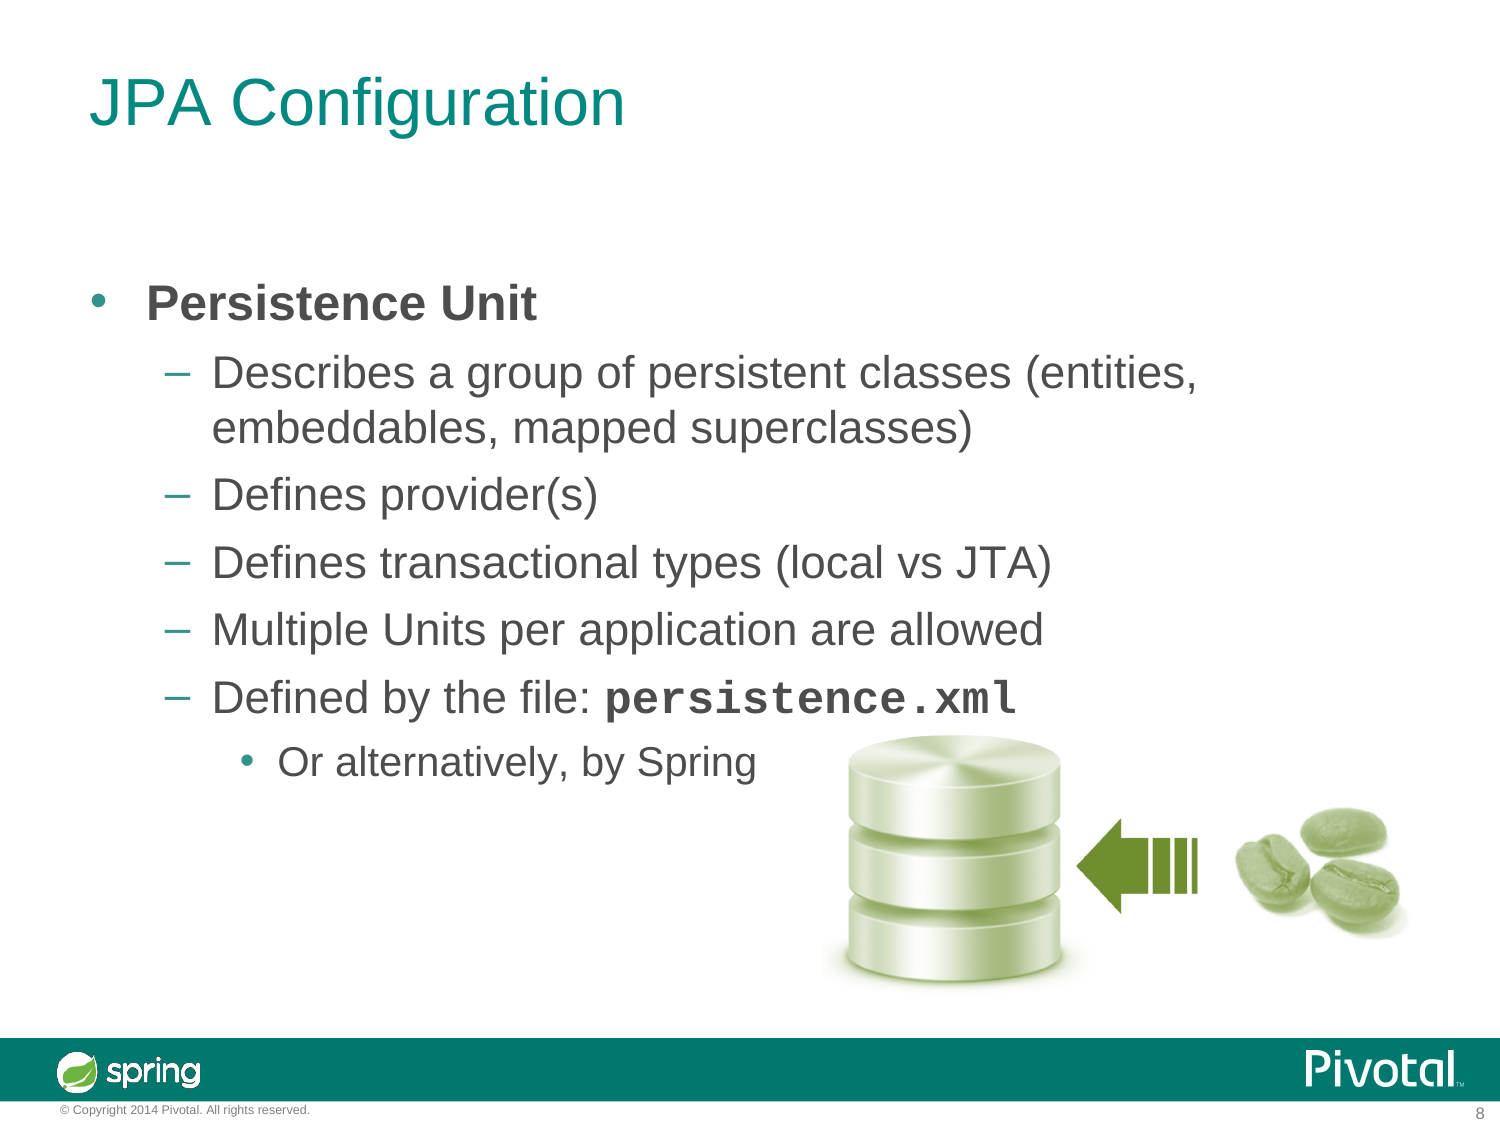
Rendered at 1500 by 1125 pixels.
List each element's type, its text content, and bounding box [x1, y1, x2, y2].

picture [822, 728, 1415, 1000]
picture [32, 1041, 210, 1103]
list Persistence Unit Describes a group of persistent classes (entities, embeddables, mapped superclasses) Defines provider(s) Defines transactional types (local vs JTA) Multiple Units per application are allowed Defined by the file: persistence.xml Or alternatively, by Spring [75, 262, 1426, 1010]
picture [1306, 1050, 1464, 1087]
title JPA Configuration [75, 45, 1426, 233]
